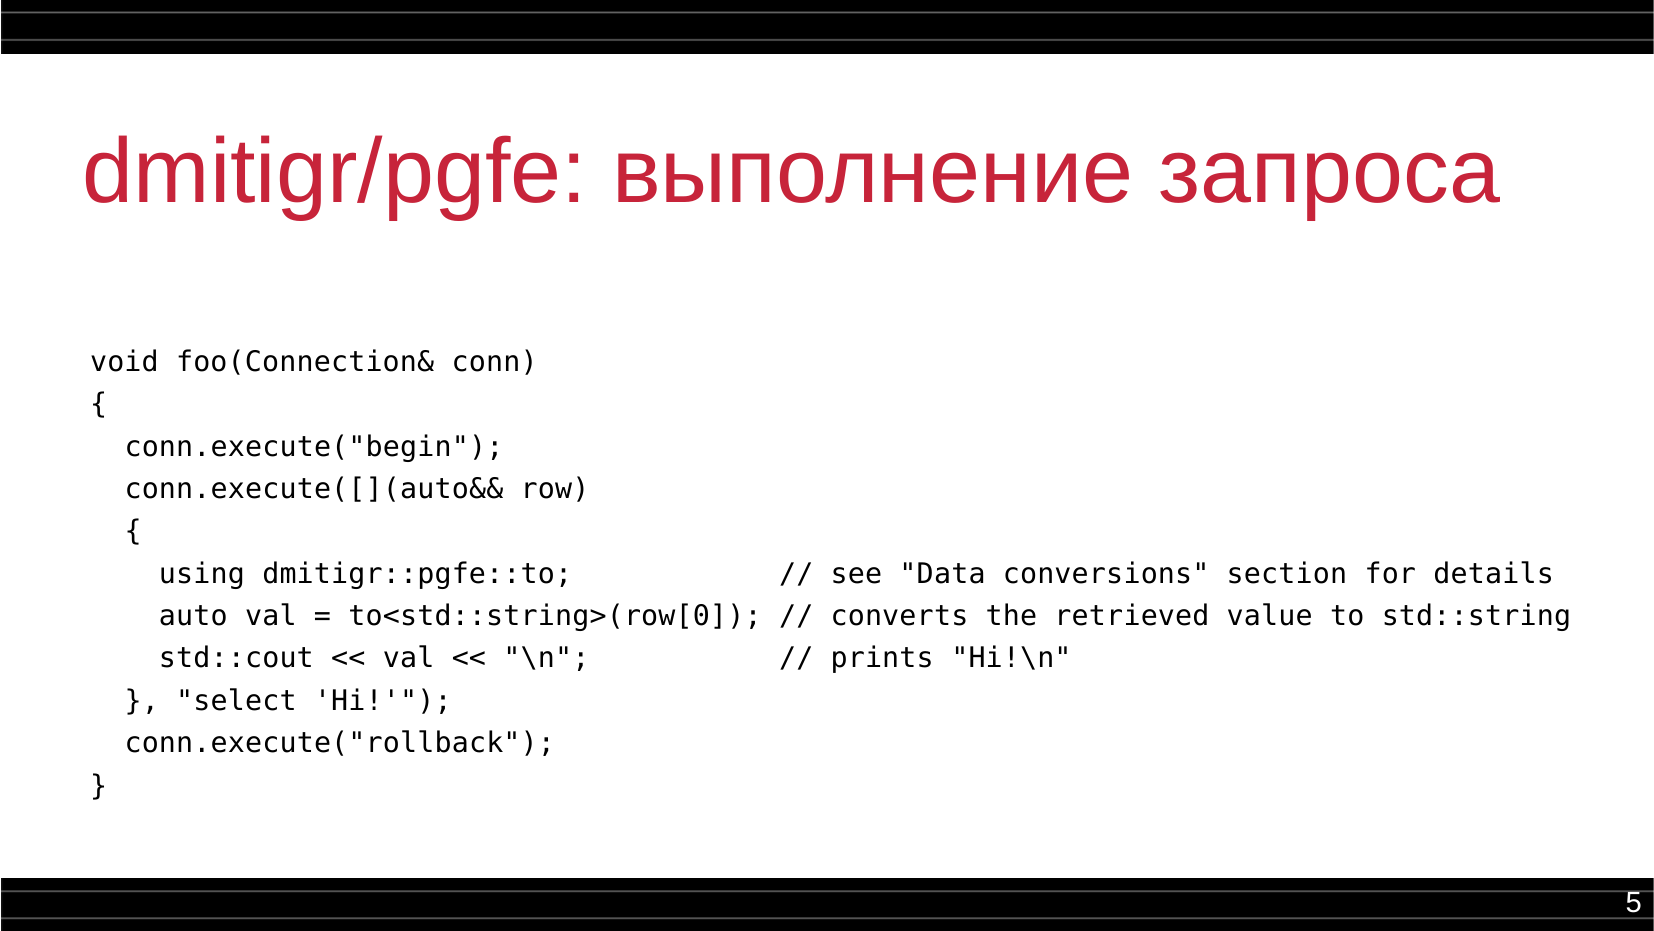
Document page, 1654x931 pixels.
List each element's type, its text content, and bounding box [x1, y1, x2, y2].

list void foo(Connection& conn) { conn.execute("begin"); conn.execute([](auto&& row) { using dmitigr::pgfe::to; // see "Data conversions" section for details auto val = to<std::string>(row[0]); // converts the retrieved value to std::string std::cout << val << "\n"; // prints "Hi!\n" }, "select 'Hi!'"); conn.execute("rollback"); } [90, 345, 1579, 831]
picture [1, 0, 1654, 54]
title dmitigr/pgfe: выполнение запроса [82, 92, 1571, 249]
picture [1, 878, 1654, 931]
